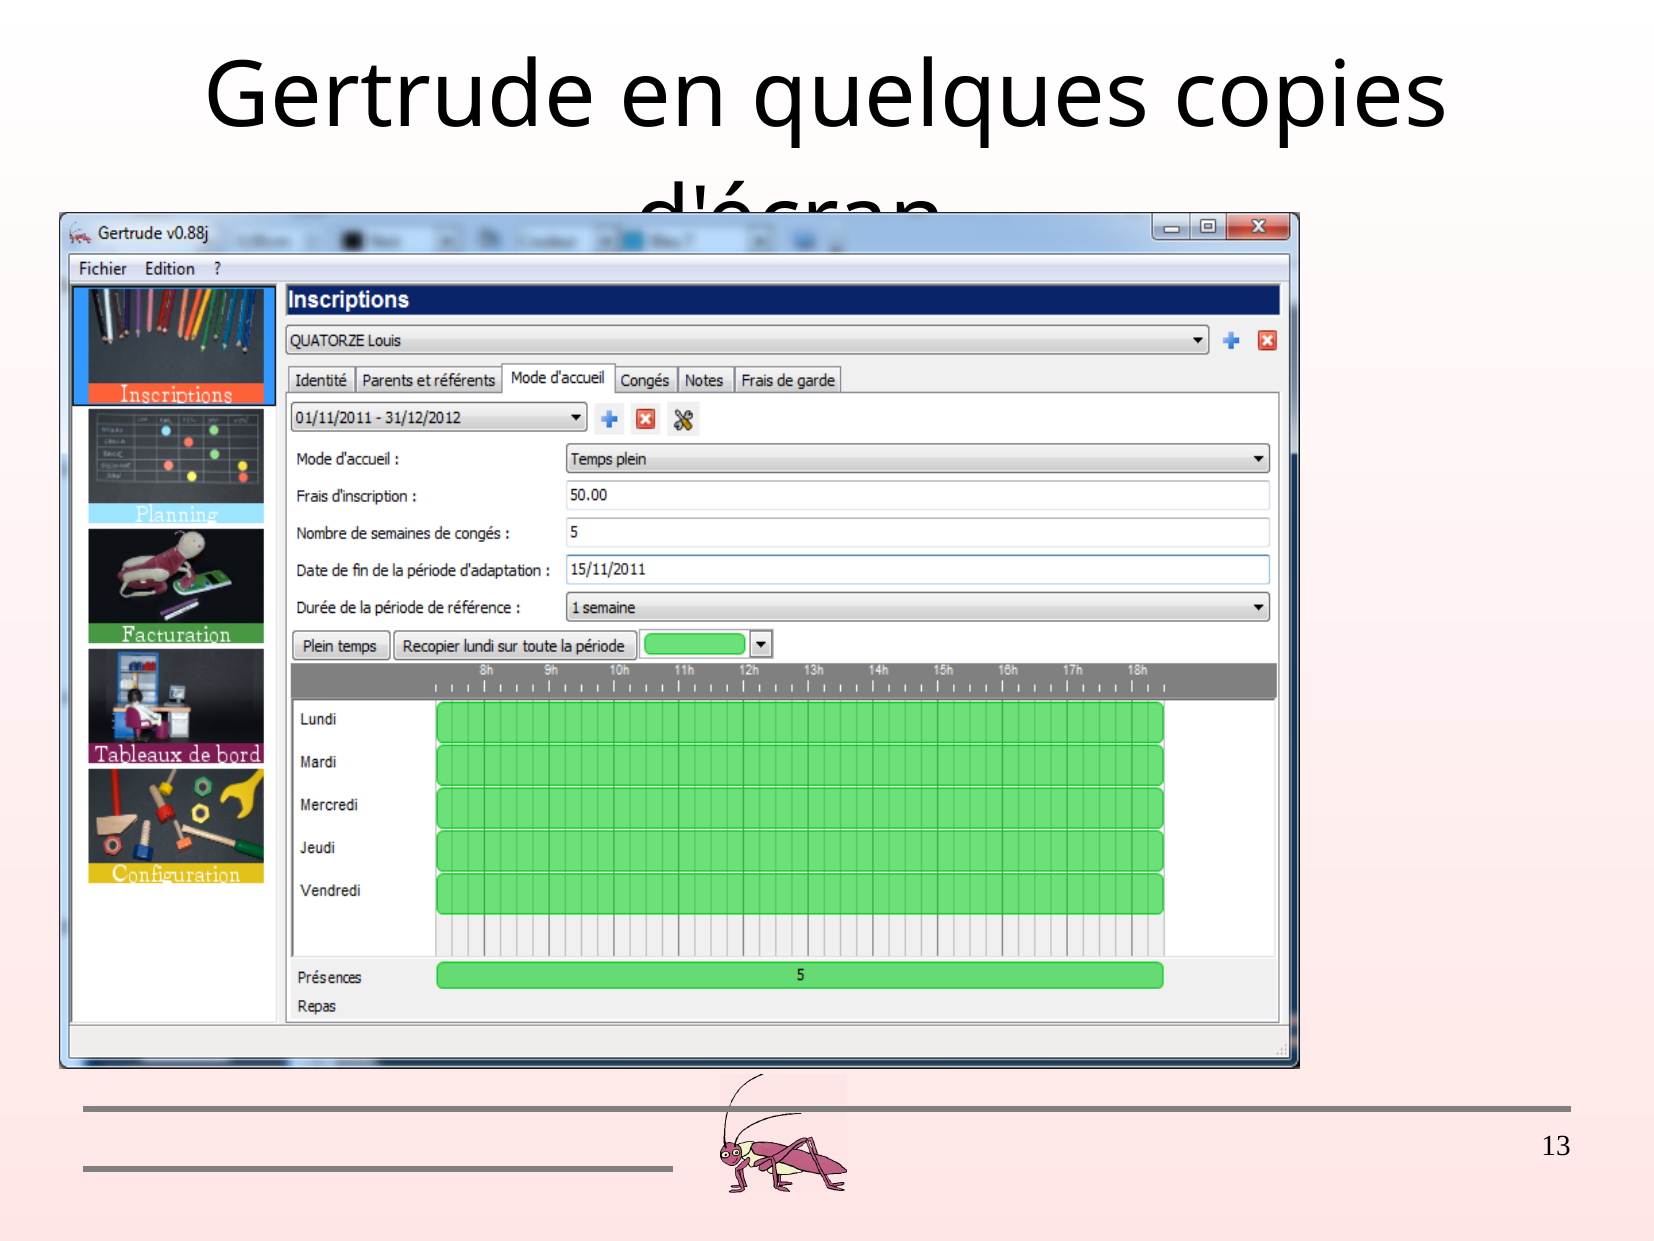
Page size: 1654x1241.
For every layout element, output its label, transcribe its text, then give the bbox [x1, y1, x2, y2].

picture [720, 1074, 847, 1106]
picture [59, 212, 1300, 1069]
title Gertrude en quelques copies d'écran... [82, 49, 1571, 257]
picture [720, 1112, 847, 1193]
